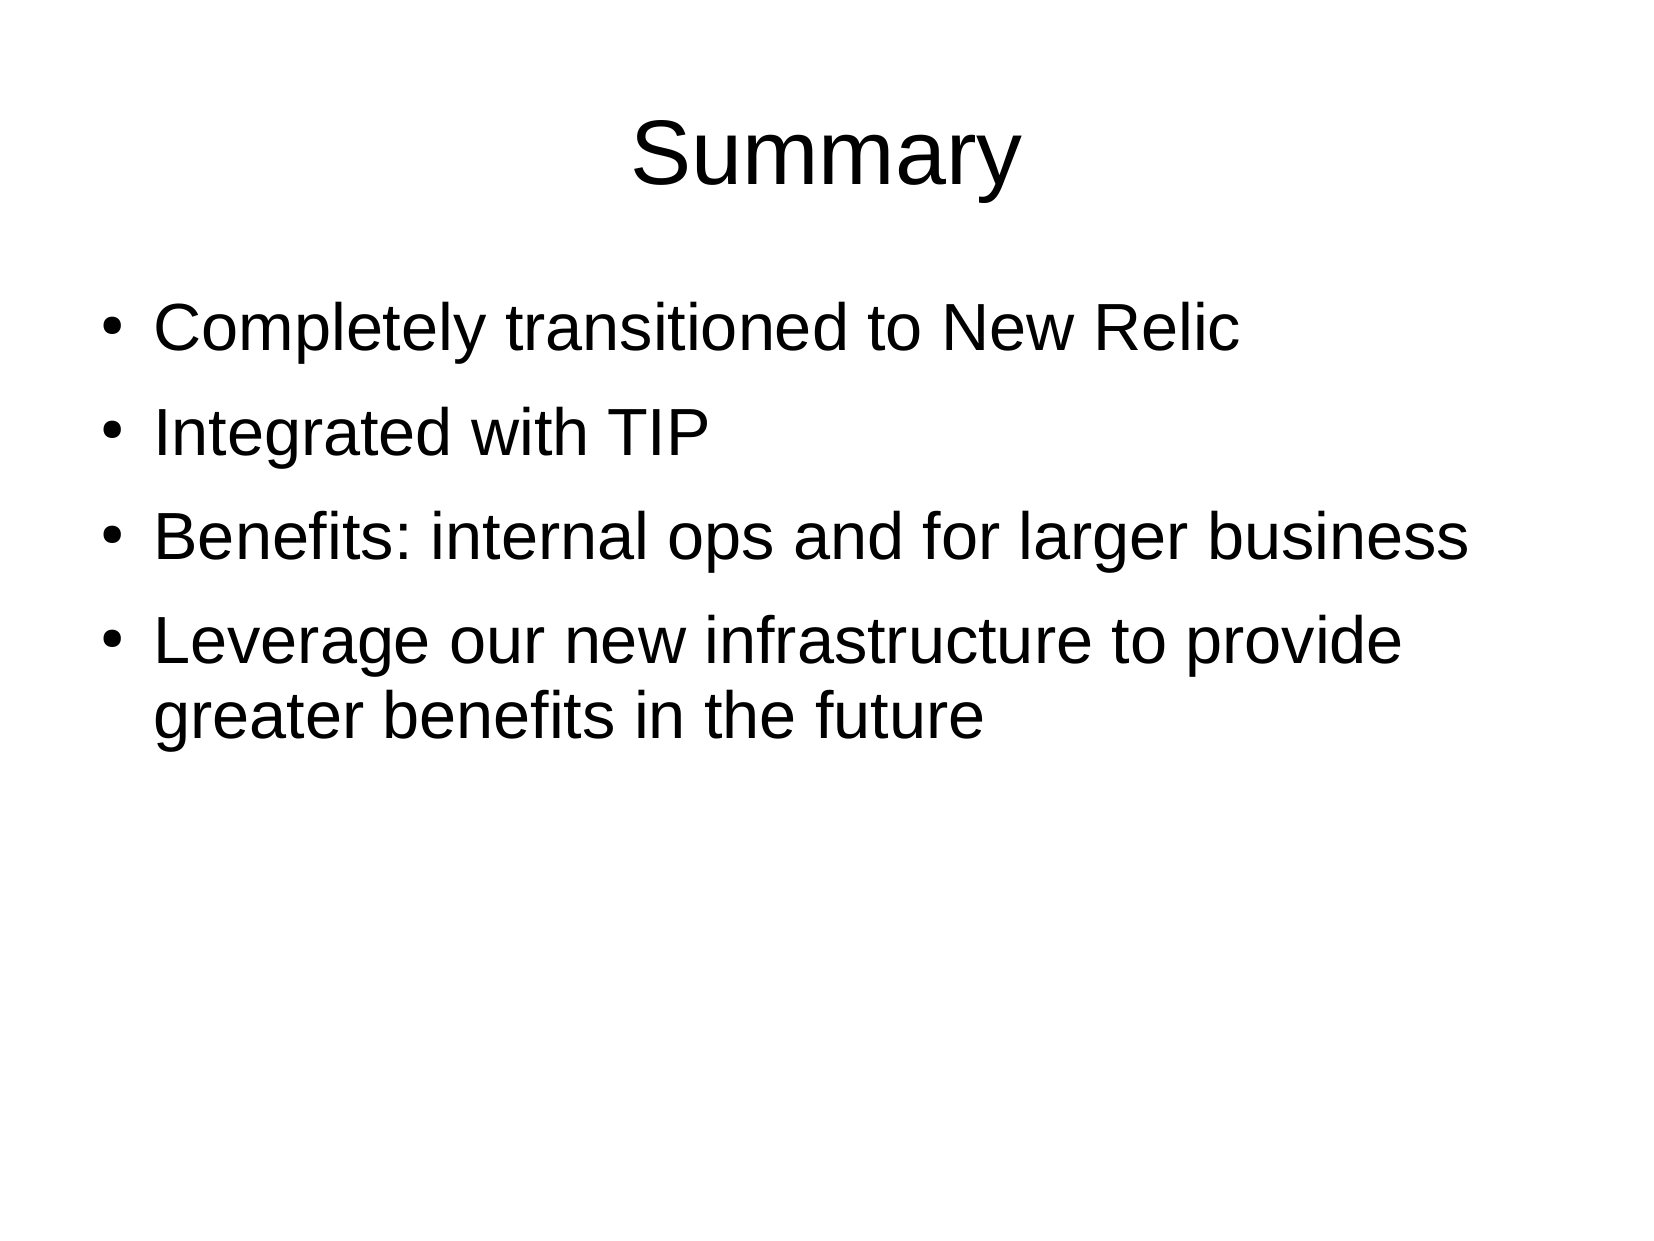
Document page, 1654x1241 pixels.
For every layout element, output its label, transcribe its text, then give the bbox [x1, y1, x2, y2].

title Summary [82, 49, 1571, 257]
list Completely transitioned to New Relic Integrated with TIP Benefits: internal ops and for larger business Leverage our new infrastructure to provide greater benefits in the future [82, 290, 1571, 1010]
